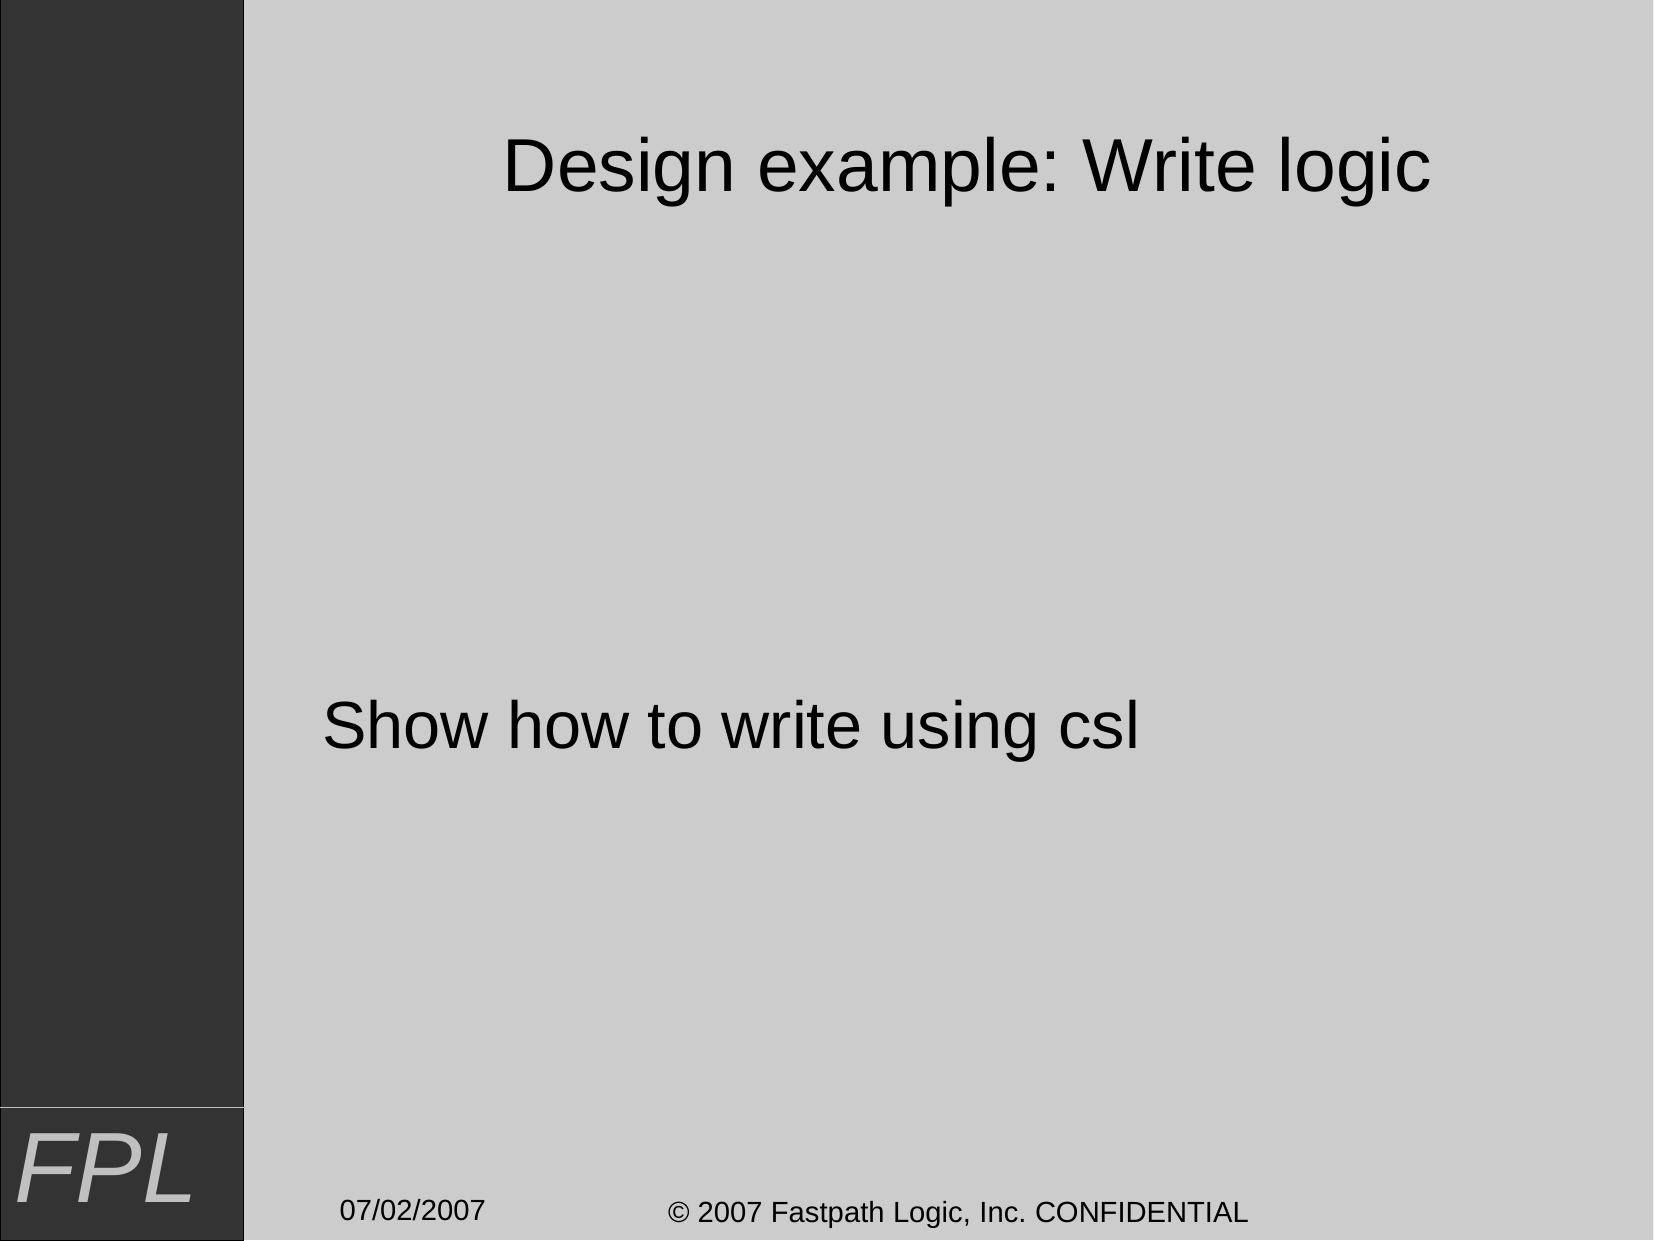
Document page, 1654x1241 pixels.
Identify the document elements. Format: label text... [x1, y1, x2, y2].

title Design example: Write logic [427, 57, 1530, 272]
subtitle Show how to write using csl [322, 272, 1635, 1179]
